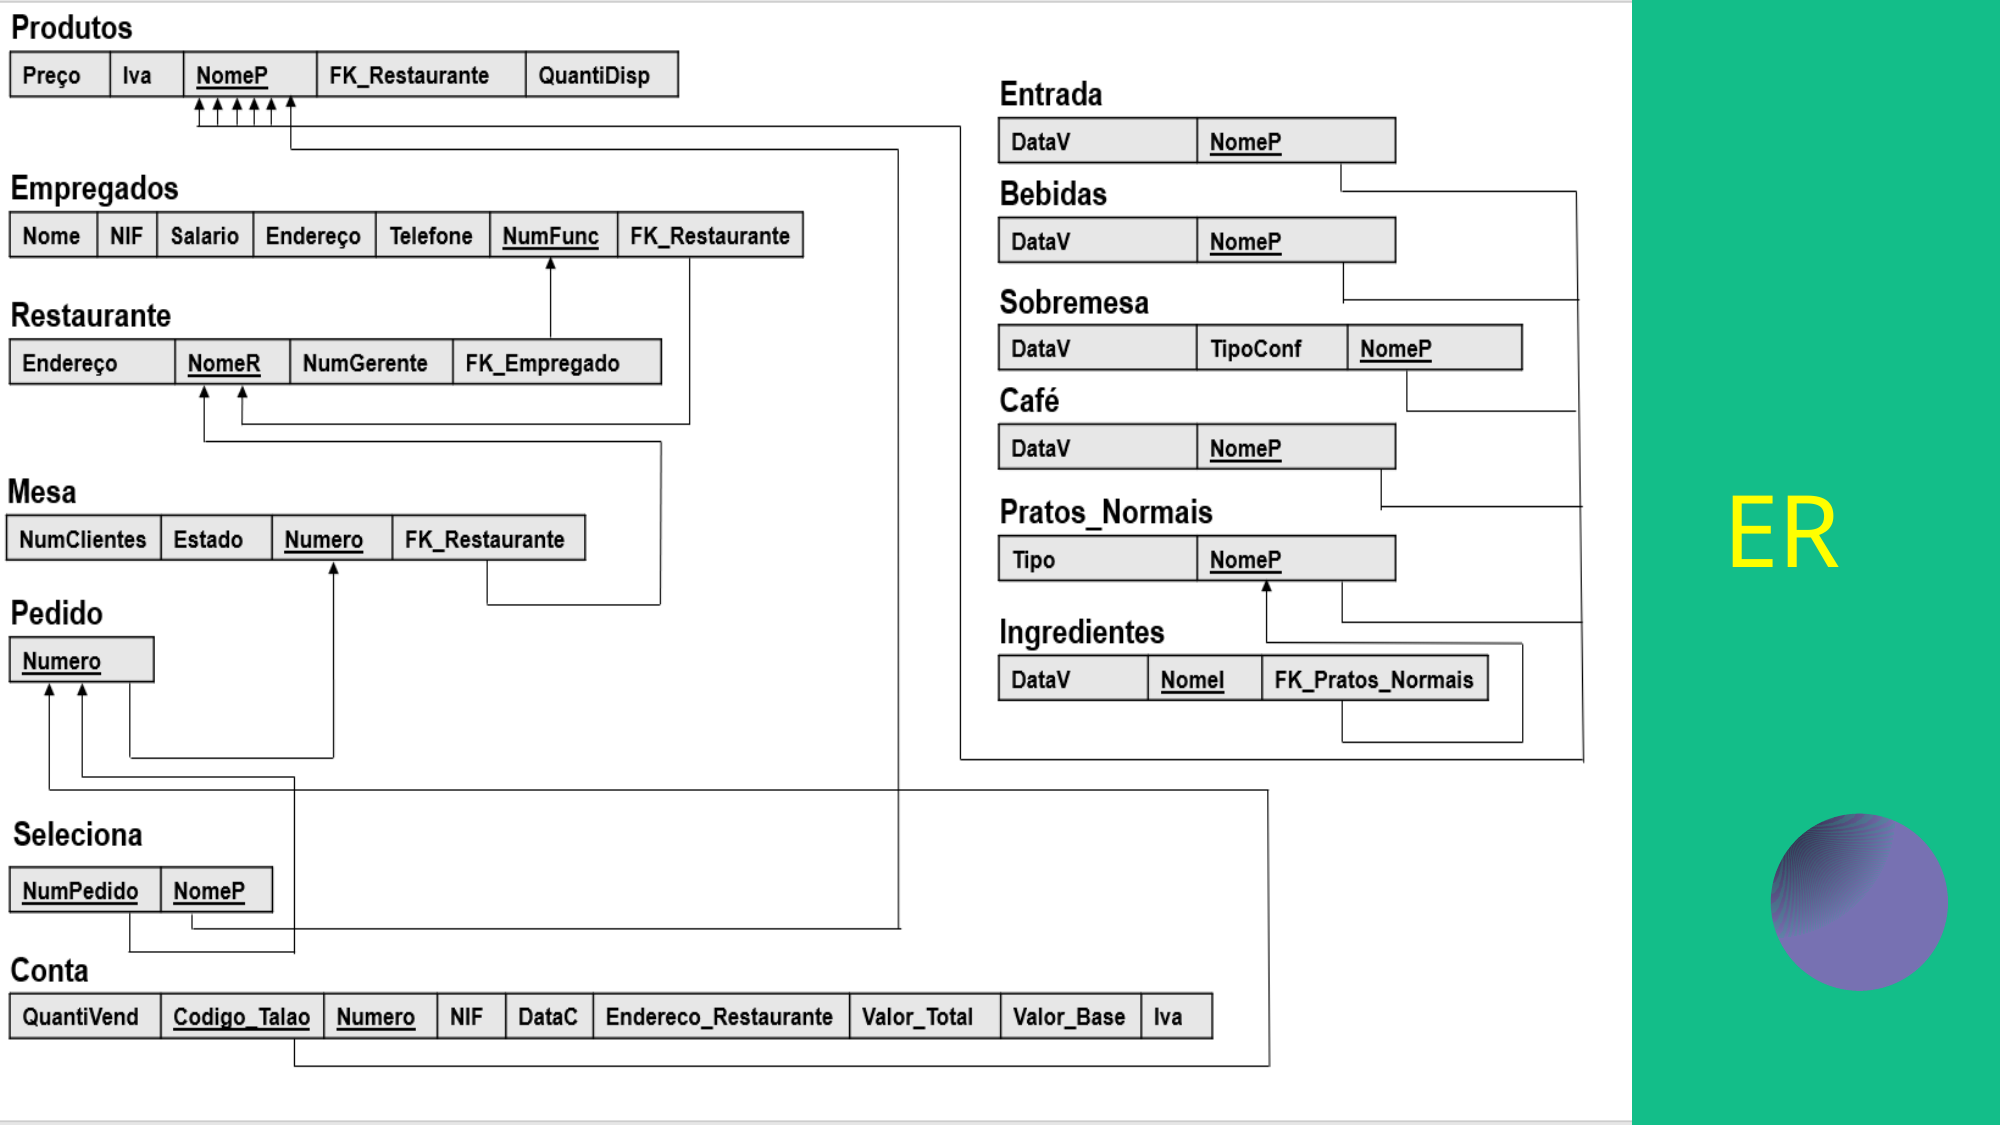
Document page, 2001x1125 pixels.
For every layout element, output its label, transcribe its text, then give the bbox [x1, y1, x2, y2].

title ER [1723, 386, 1989, 588]
picture [0, 0, 1632, 1125]
text_box [1632, 0, 2000, 1125]
